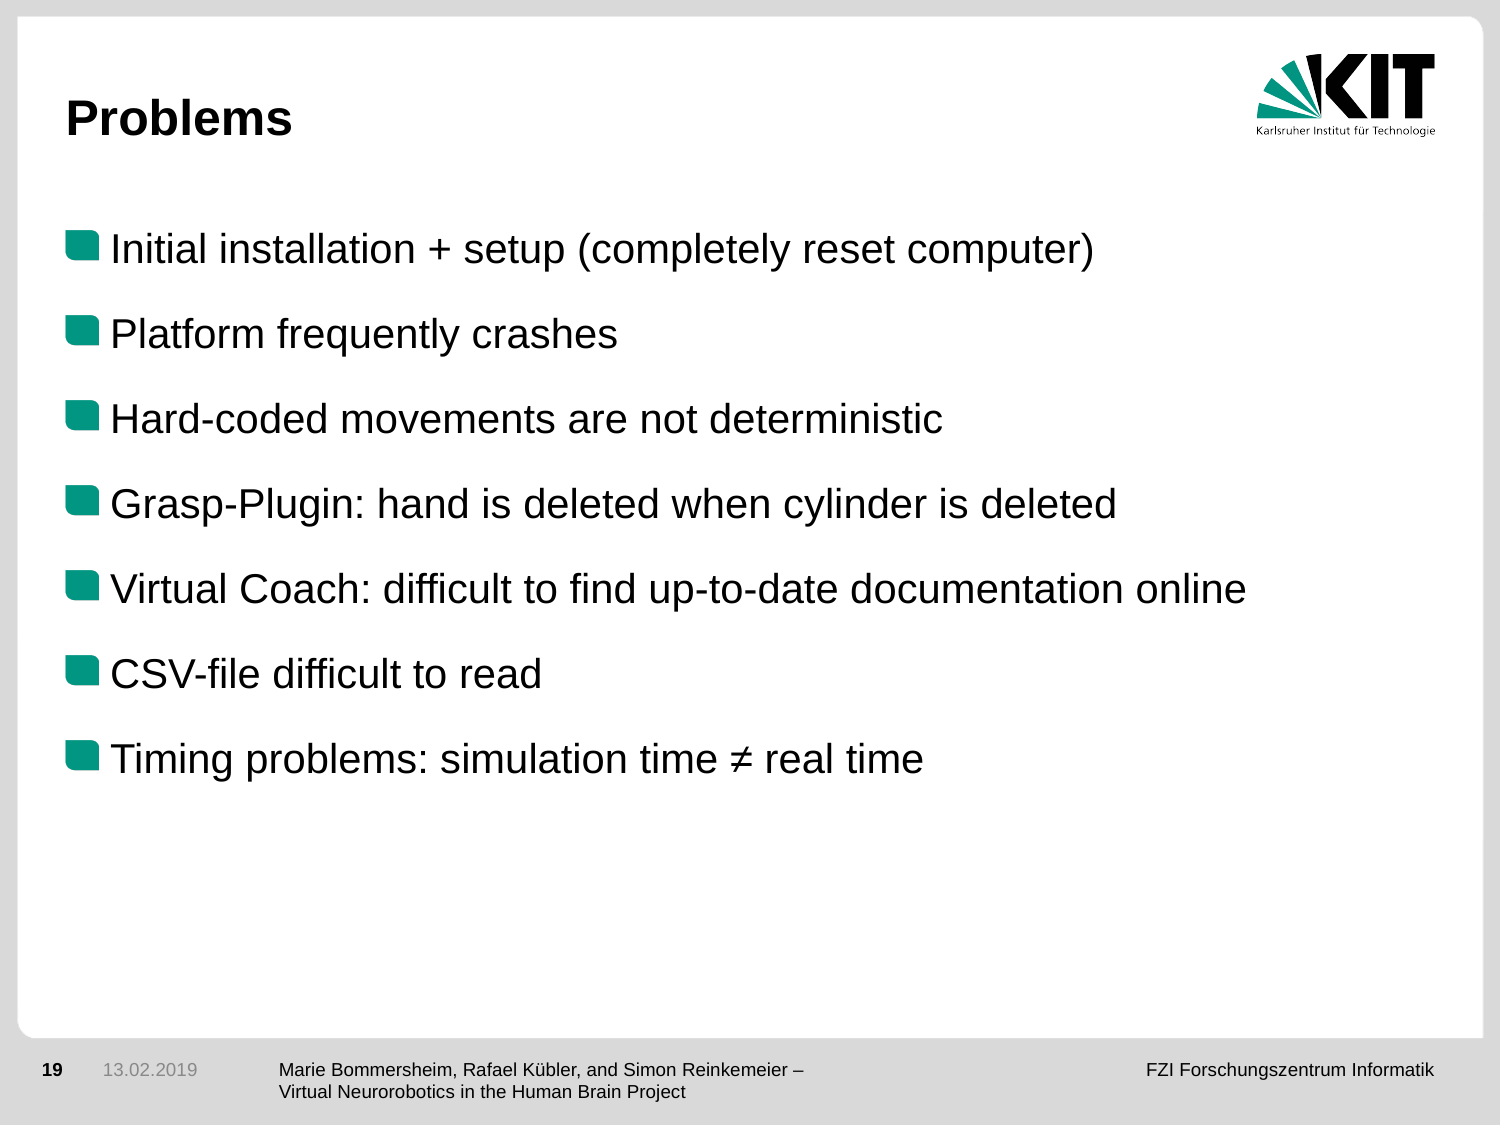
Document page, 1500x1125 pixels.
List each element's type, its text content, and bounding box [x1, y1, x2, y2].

title Problems [65, 64, 1192, 147]
picture [0, 0, 1500, 1125]
slide_number 13.02.2019 [102, 1057, 272, 1118]
list Initial installation + setup (completely reset computer) Platform frequently crashes Hard-coded movements are not deterministic Grasp-Plugin: hand is deleted when cylinder is deleted Virtual Coach: difficult to find up-to-date documentation online CSV-file difficult to read Timing problems: simulation time ≠ real time [65, 197, 1435, 1002]
slide_number <Foliennummer> [41, 1057, 96, 1106]
